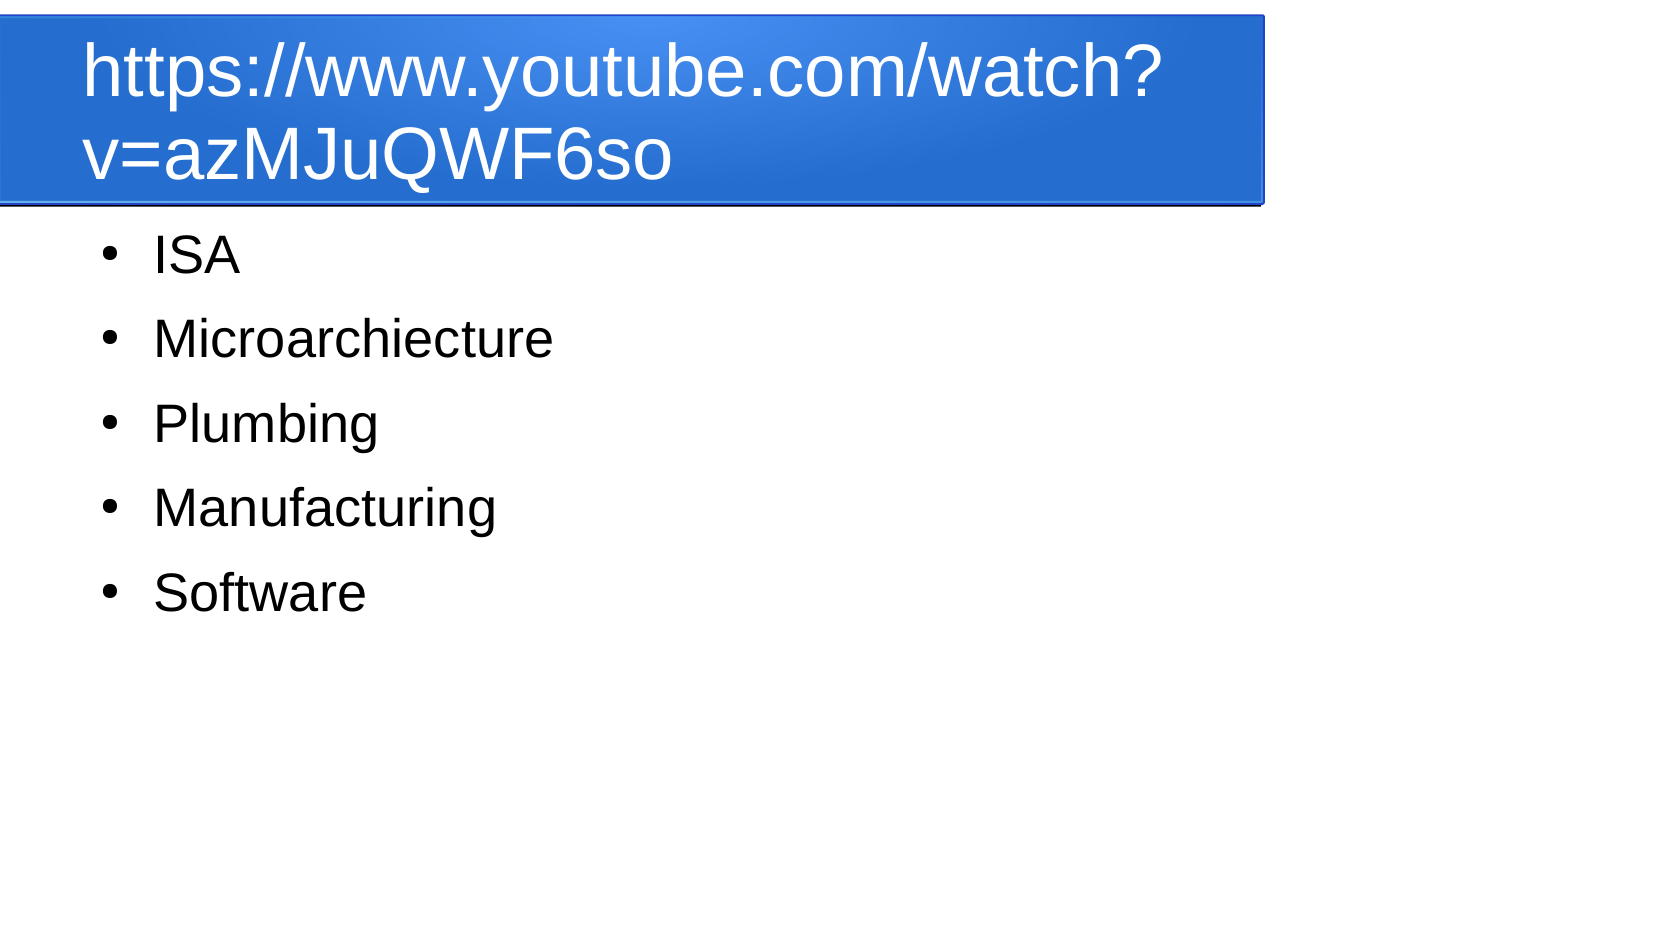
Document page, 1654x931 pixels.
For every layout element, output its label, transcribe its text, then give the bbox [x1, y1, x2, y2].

title https://www.youtube.com/watch?v=azMJuQWF6so [82, 29, 1235, 196]
list ISA Microarchiecture Plumbing Manufacturing Software [82, 224, 1571, 764]
